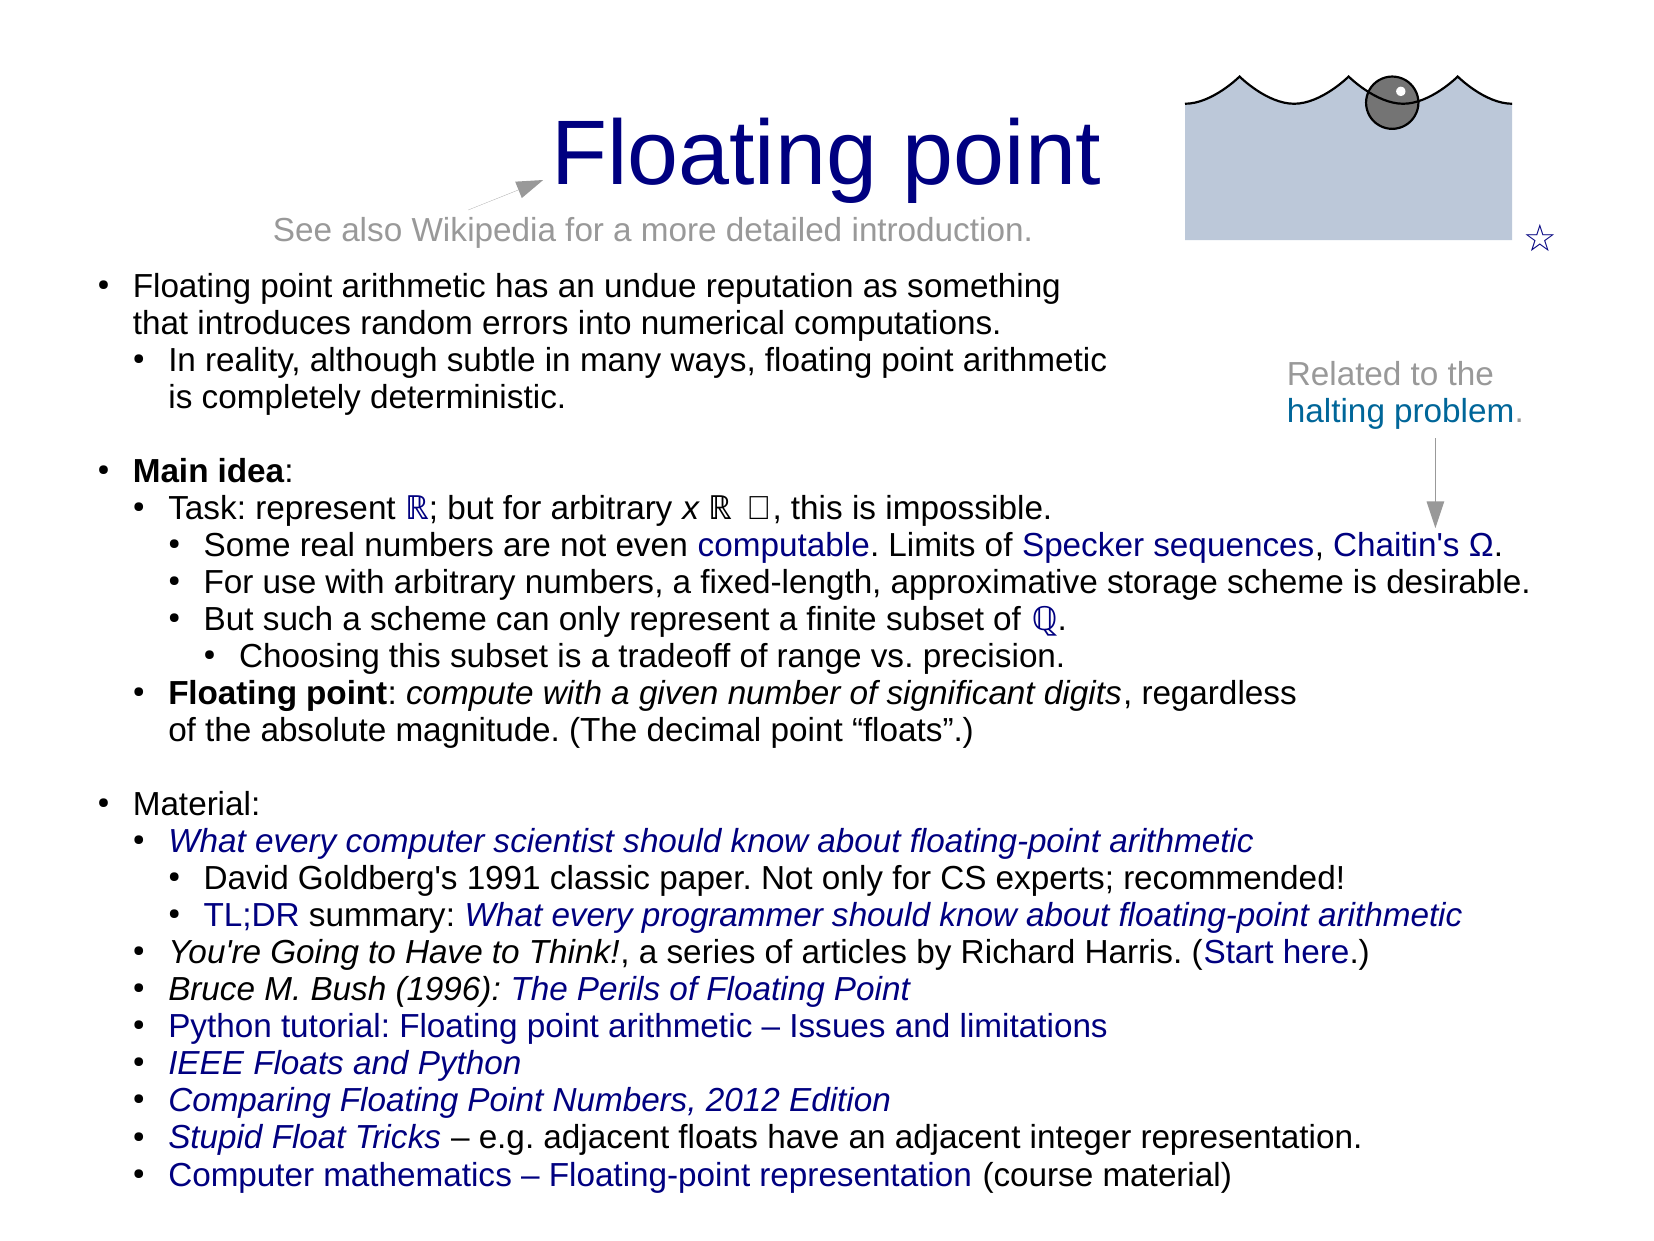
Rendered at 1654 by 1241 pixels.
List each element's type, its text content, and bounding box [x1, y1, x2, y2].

picture [1185, 75, 1513, 241]
title Floating point [82, 49, 1571, 222]
text_box See also Wikipedia for a more detailed introduction. [258, 204, 1050, 257]
text_box ☆ [1508, 210, 1572, 268]
text_box Related to the halting problem. [1272, 348, 1539, 439]
text_box Floating point arithmetic has an undue reputation as something that introduces random errors into numerical computations. In reality, although subtle in many ways, floating point arithmetic is completely deterministic. Main idea: Task: represent ℝ; but for arbitrary x ∈ ℝ, this is impossible. Some real numbers are not even computable. Limits of Specker sequences, Chaitin's Ω. For use with arbitrary numbers, a fixed-length, approximative storage scheme is desirable. But such a scheme can only represent a finite subset of ℚ. Choosing this subset is a tradeoff of range vs. precision. Floating point: compute with a given number of significant digits, regardless of the absolute magnitude. (The decimal point “floats”.) Material: What every computer scientist should know about floating-point arithmetic David Goldberg's 1991 classic paper. Not only for CS experts; recommended! TL;DR summary: What every programmer should know about floating-point arithmetic You're Going to Have to Think!, a series of articles by Richard Harris. (Start here.) Bruce M. Bush (1996): The Perils of Floating Point Python tutorial: Floating point arithmetic – Issues and limitations IEEE Floats and Python Comparing Floating Point Numbers, 2012 Edition Stupid Float Tricks – e.g. adjacent floats have an adjacent integer representation. Computer mathematics – Floating-point representation (course material) [82, 222, 1561, 1213]
